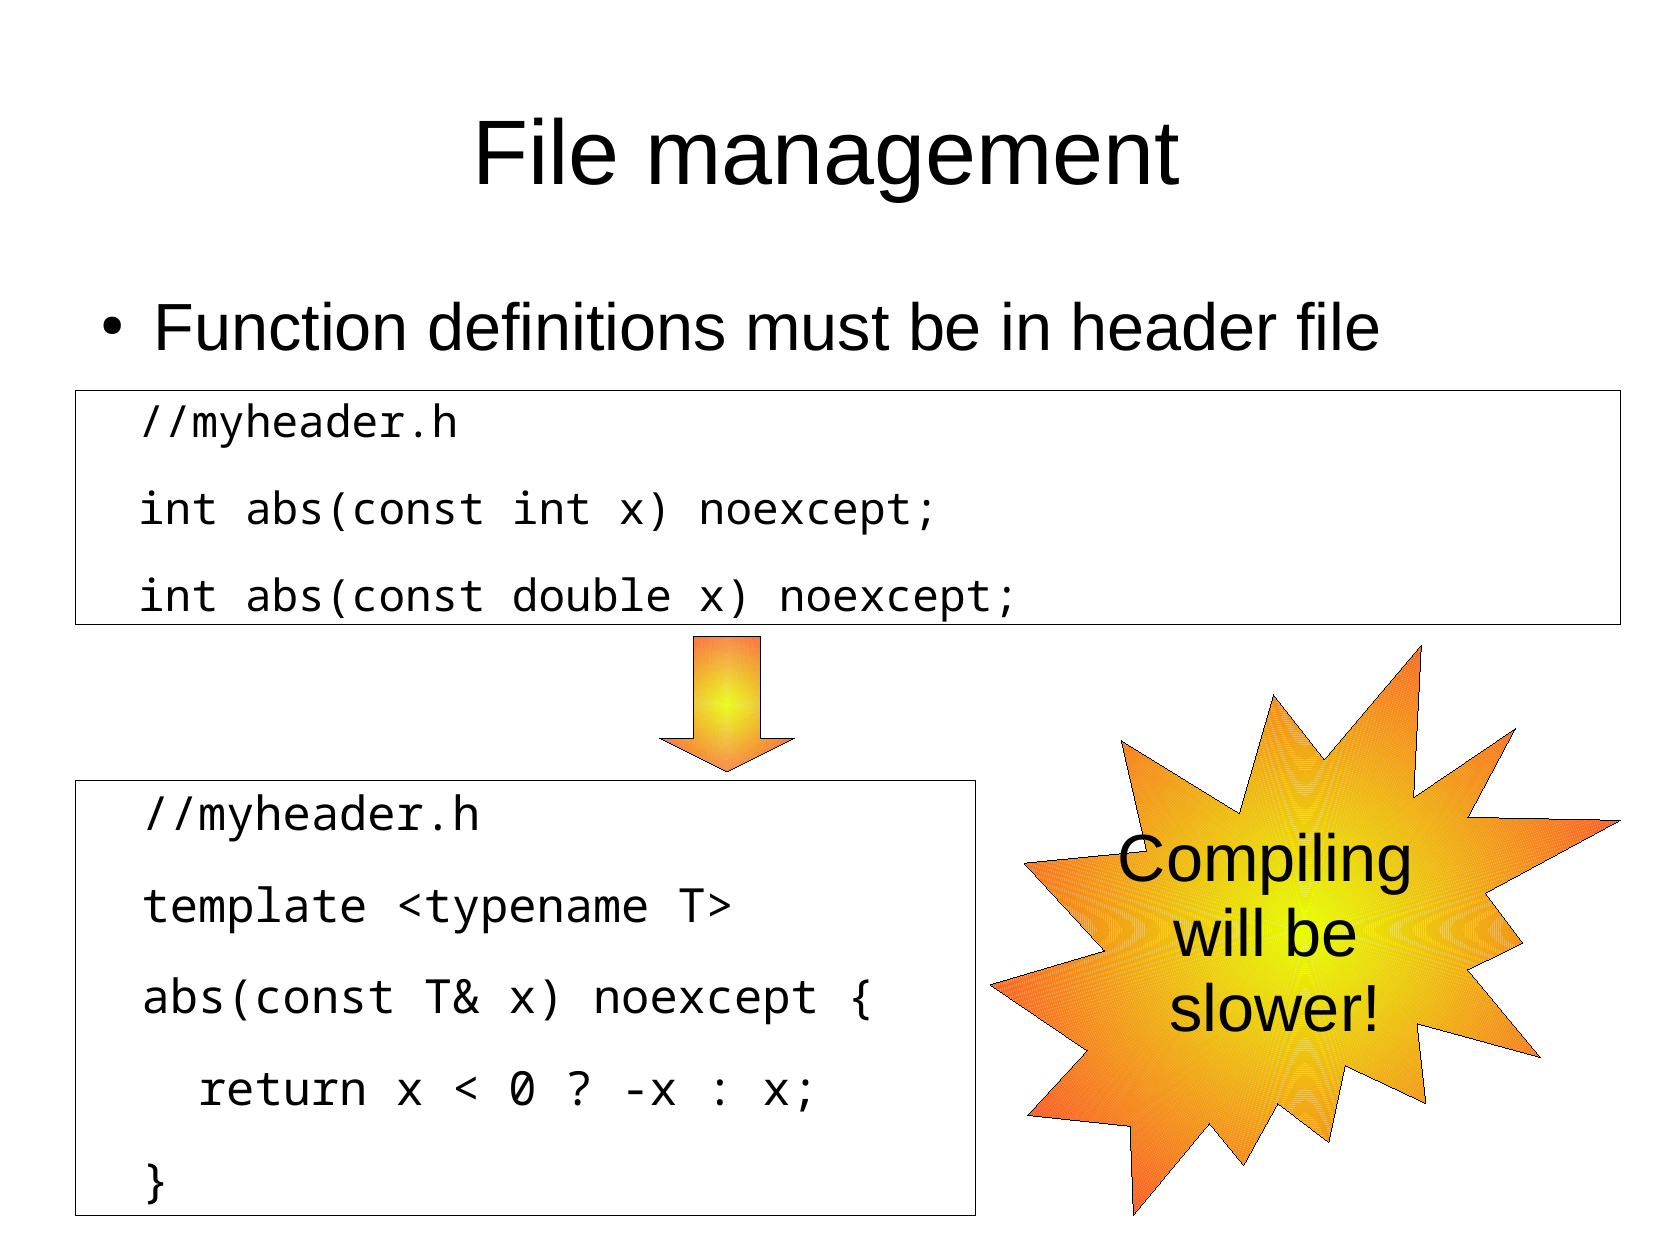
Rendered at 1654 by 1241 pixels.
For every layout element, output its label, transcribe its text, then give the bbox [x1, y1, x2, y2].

list Function definitions must be in header file [82, 290, 1571, 390]
list //myheader.h template <typename T> abs(const T& x) noexcept { return x < 0 ? -x : x; } [75, 780, 976, 1216]
text_box Compiling will be slower! [990, 645, 1621, 1216]
list //myheader.h int abs(const int x) noexcept; int abs(const double x) noexcept; [75, 390, 1621, 625]
title File management [82, 49, 1571, 257]
text_box [659, 636, 795, 772]
